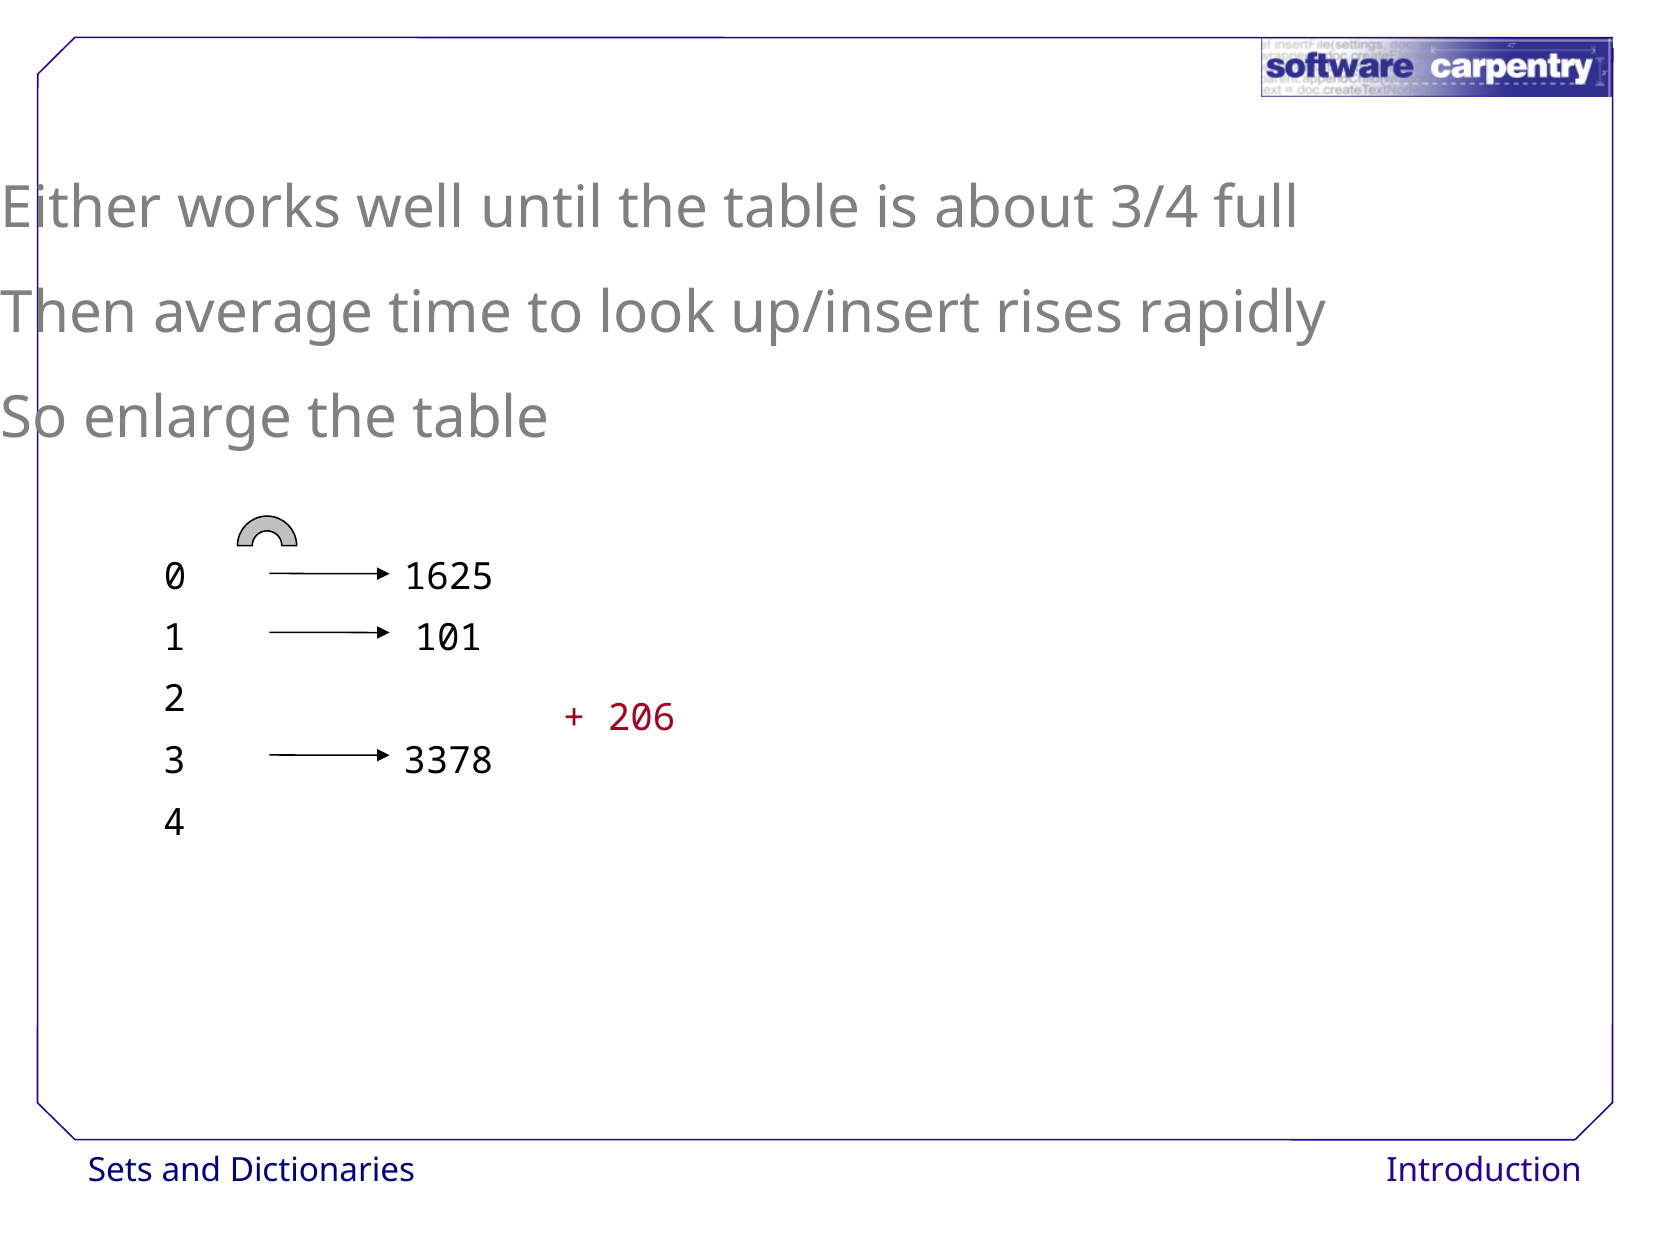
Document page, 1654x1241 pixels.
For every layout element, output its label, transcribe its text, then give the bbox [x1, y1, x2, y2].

table_cell [241, 727, 298, 787]
text_box [239, 516, 297, 546]
text_box + 206 [534, 677, 704, 753]
text_box Either works well until the table is about 3/4 full Then average time to look up/insert rises rapidly So enlarge the table [0, 126, 1492, 458]
text_box 101 [382, 597, 515, 673]
table_header [241, 546, 298, 606]
text_box 4 [108, 781, 241, 857]
text_box 3 [108, 720, 241, 781]
picture [1261, 39, 1613, 97]
table_cell [241, 666, 298, 727]
table_cell [241, 606, 298, 666]
text_box 3378 [382, 720, 515, 796]
table_cell [241, 787, 298, 848]
text_box 2 [108, 658, 241, 720]
text_box 0 [109, 535, 241, 597]
text_box 1 [108, 597, 241, 658]
text_box 1625 [383, 535, 515, 597]
